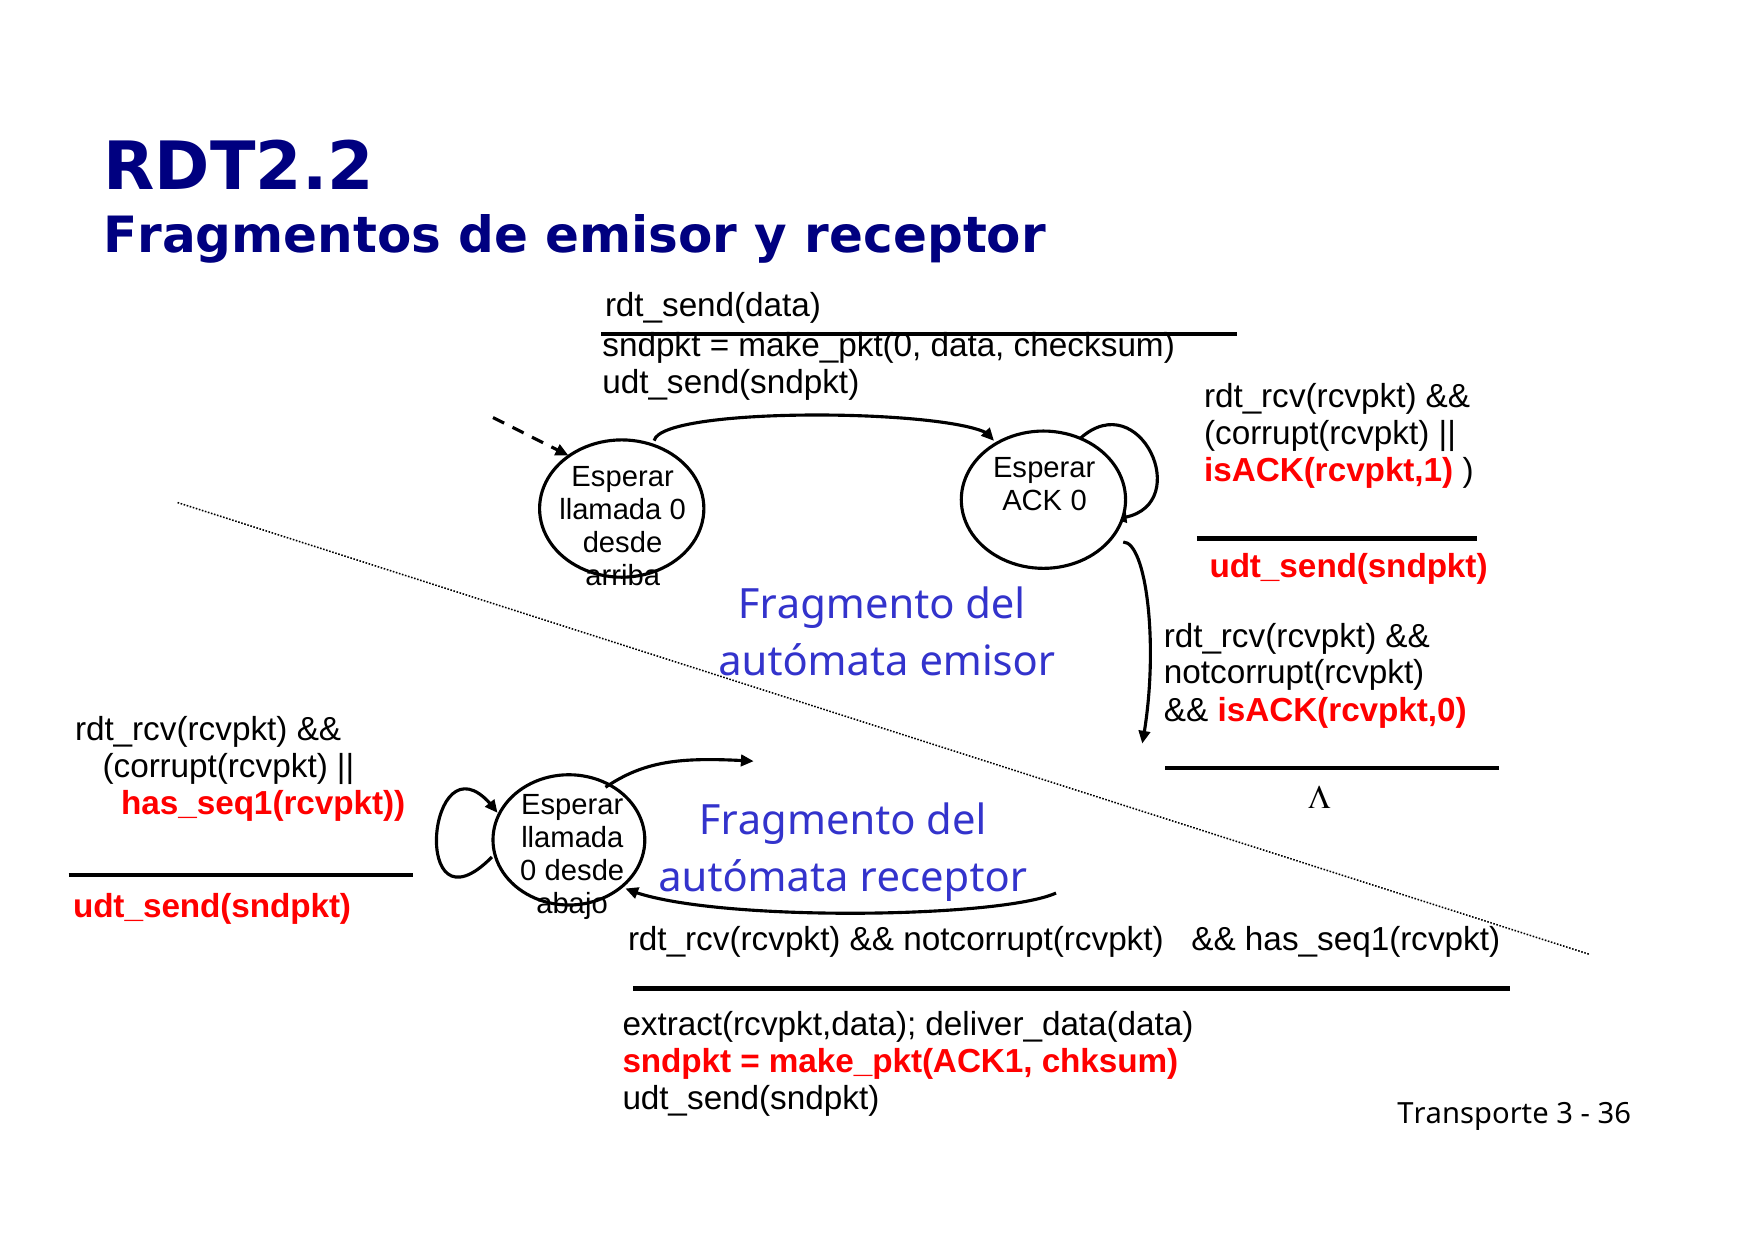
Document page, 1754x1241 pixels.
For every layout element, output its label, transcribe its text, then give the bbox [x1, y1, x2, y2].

text_box sndpkt = make_pkt(0, data, checksum) udt_send(sndpkt) [587, 319, 1255, 385]
text_box [539, 774, 599, 780]
title RDT2.2 Fragmentos de emisor y receptor [88, 87, 1654, 305]
text_box [557, 899, 564, 905]
text_box Esperar llamada 0 desde abajo [500, 780, 644, 881]
text_box [510, 881, 628, 906]
text_box Fragmento del autómata emisor [703, 566, 1071, 696]
text_box  [1285, 777, 1354, 824]
text_box rdt_send(data) [590, 279, 899, 326]
text_box [575, 439, 669, 452]
text_box [632, 571, 639, 577]
text_box [980, 544, 1107, 566]
text_box [492, 812, 500, 868]
text_box [559, 553, 685, 578]
text_box rdt_rcv(rcvpkt) && notcorrupt(rcvpkt) && has_seq1(rcvpkt) [613, 912, 1619, 1007]
text_box Esperar llamada 0 desde arriba [527, 452, 718, 553]
text_box Fragmento del autómata receptor [643, 782, 1042, 912]
text_box Esperar ACK 0 [949, 443, 1140, 544]
text_box [997, 431, 1090, 443]
text_box udt_send(sndpkt) [1194, 539, 1576, 582]
text_box rdt_rcv(rcvpkt) && (corrupt(rcvpkt) || has_seq1(rcvpkt)) [60, 702, 483, 808]
text_box rdt_rcv(rcvpkt) && notcorrupt(rcvpkt) && isACK(rcvpkt,0) [1149, 609, 1563, 758]
text_box extract(rcvpkt,data); deliver_data(data) sndpkt = make_pkt(ACK1, chksum) udt_send(sndpkt) [607, 997, 1356, 1112]
text_box rdt_rcv(rcvpkt) && (corrupt(rcvpkt) || isACK(rcvpkt,1) ) [1189, 369, 1566, 464]
text_box udt_send(sndpkt) [58, 879, 424, 947]
